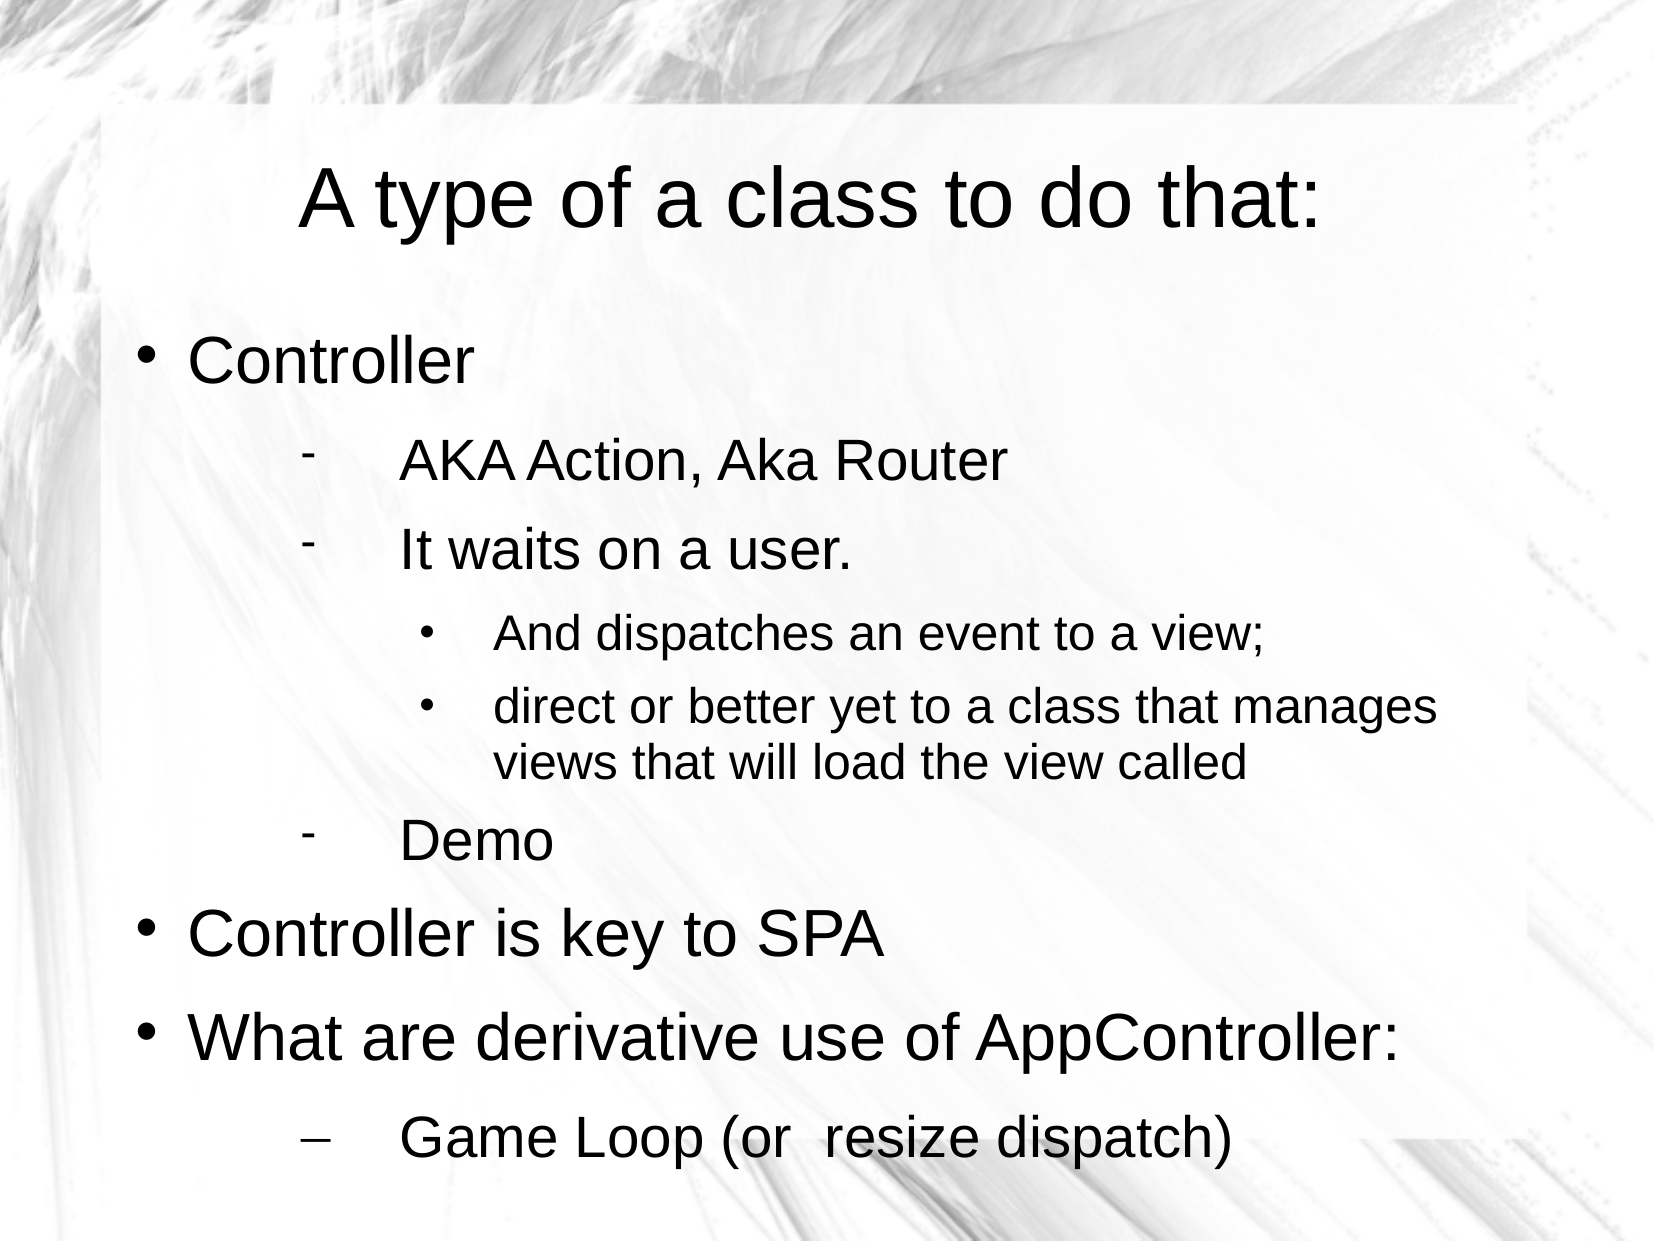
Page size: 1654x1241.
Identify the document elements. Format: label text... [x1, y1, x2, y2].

picture [0, 0, 1654, 1241]
title A type of a class to do that: [118, 112, 1506, 281]
list Controller AKA Action, Aka Router It waits on a user. And dispatches an event to a view; direct or better yet to a class that manages views that will load the view called Demo Controller is key to SPA What are derivative use of AppController: Game Loop (or resize dispatch) [118, 319, 1571, 1241]
